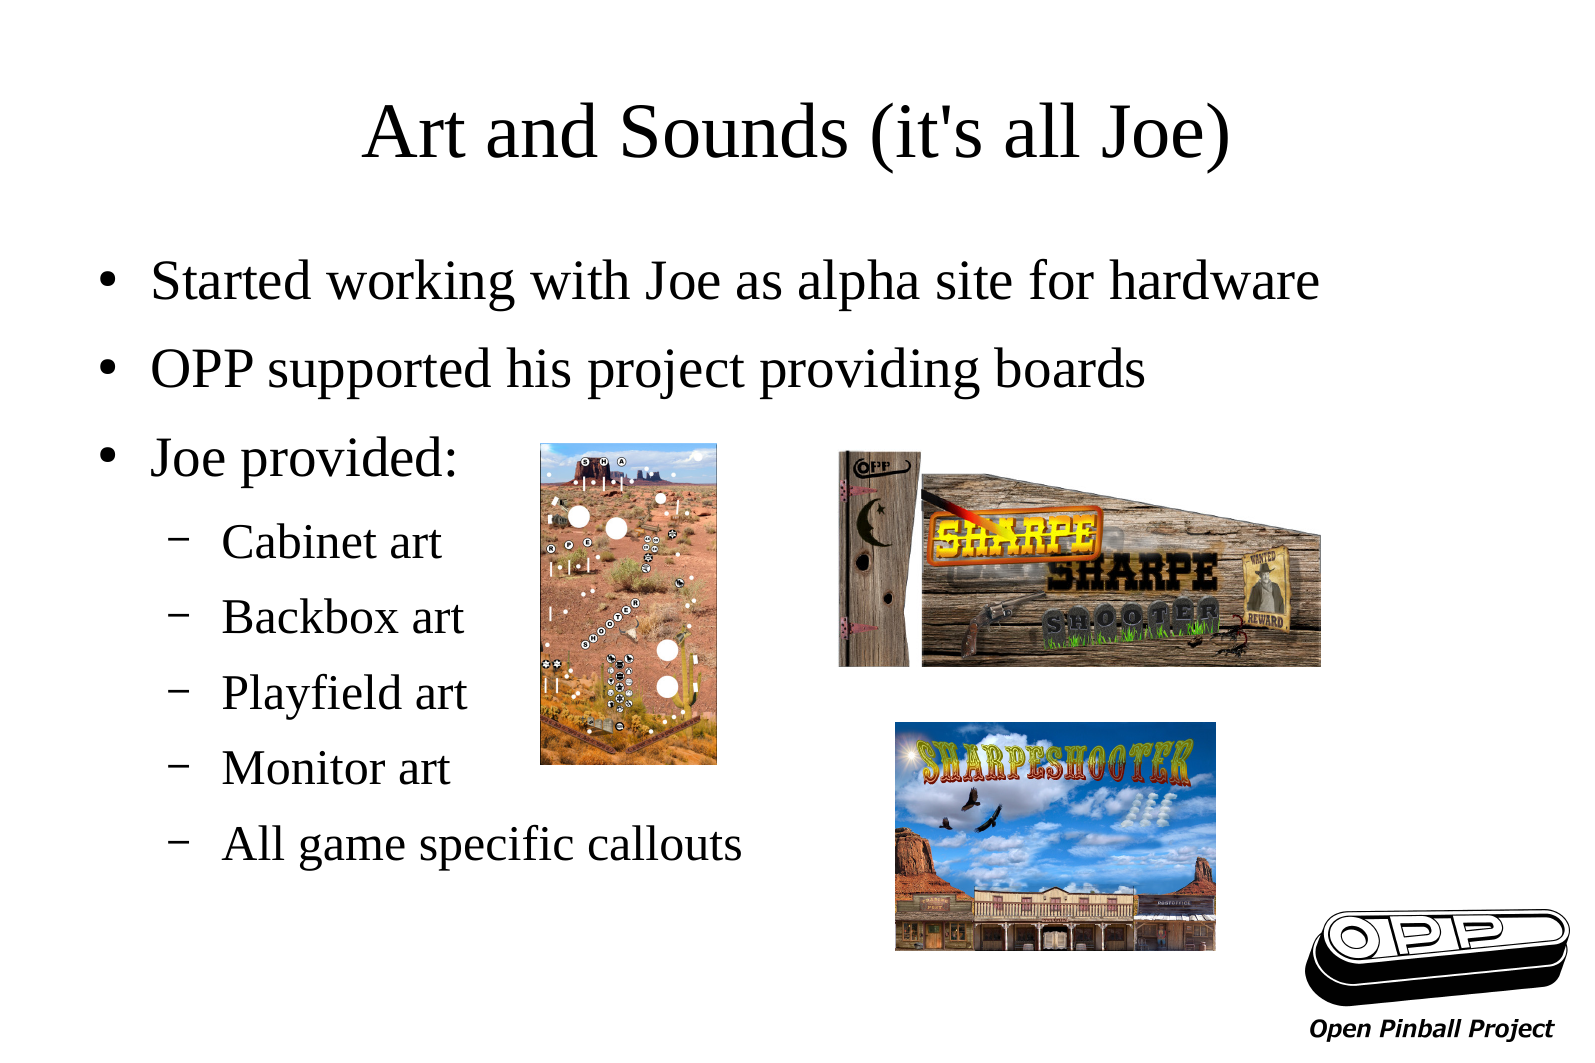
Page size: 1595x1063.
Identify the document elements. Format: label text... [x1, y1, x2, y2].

picture [540, 443, 717, 766]
list Started working with Joe as alpha site for hardware OPP supported his project providing boards Joe provided: Cabinet art Backbox art Playfield art Monitor art All game specific callouts [79, 248, 1515, 951]
title Art and Sounds (it's all Joe) [79, 42, 1515, 220]
picture [1305, 909, 1570, 1042]
picture [895, 722, 1216, 951]
picture [837, 449, 1321, 668]
